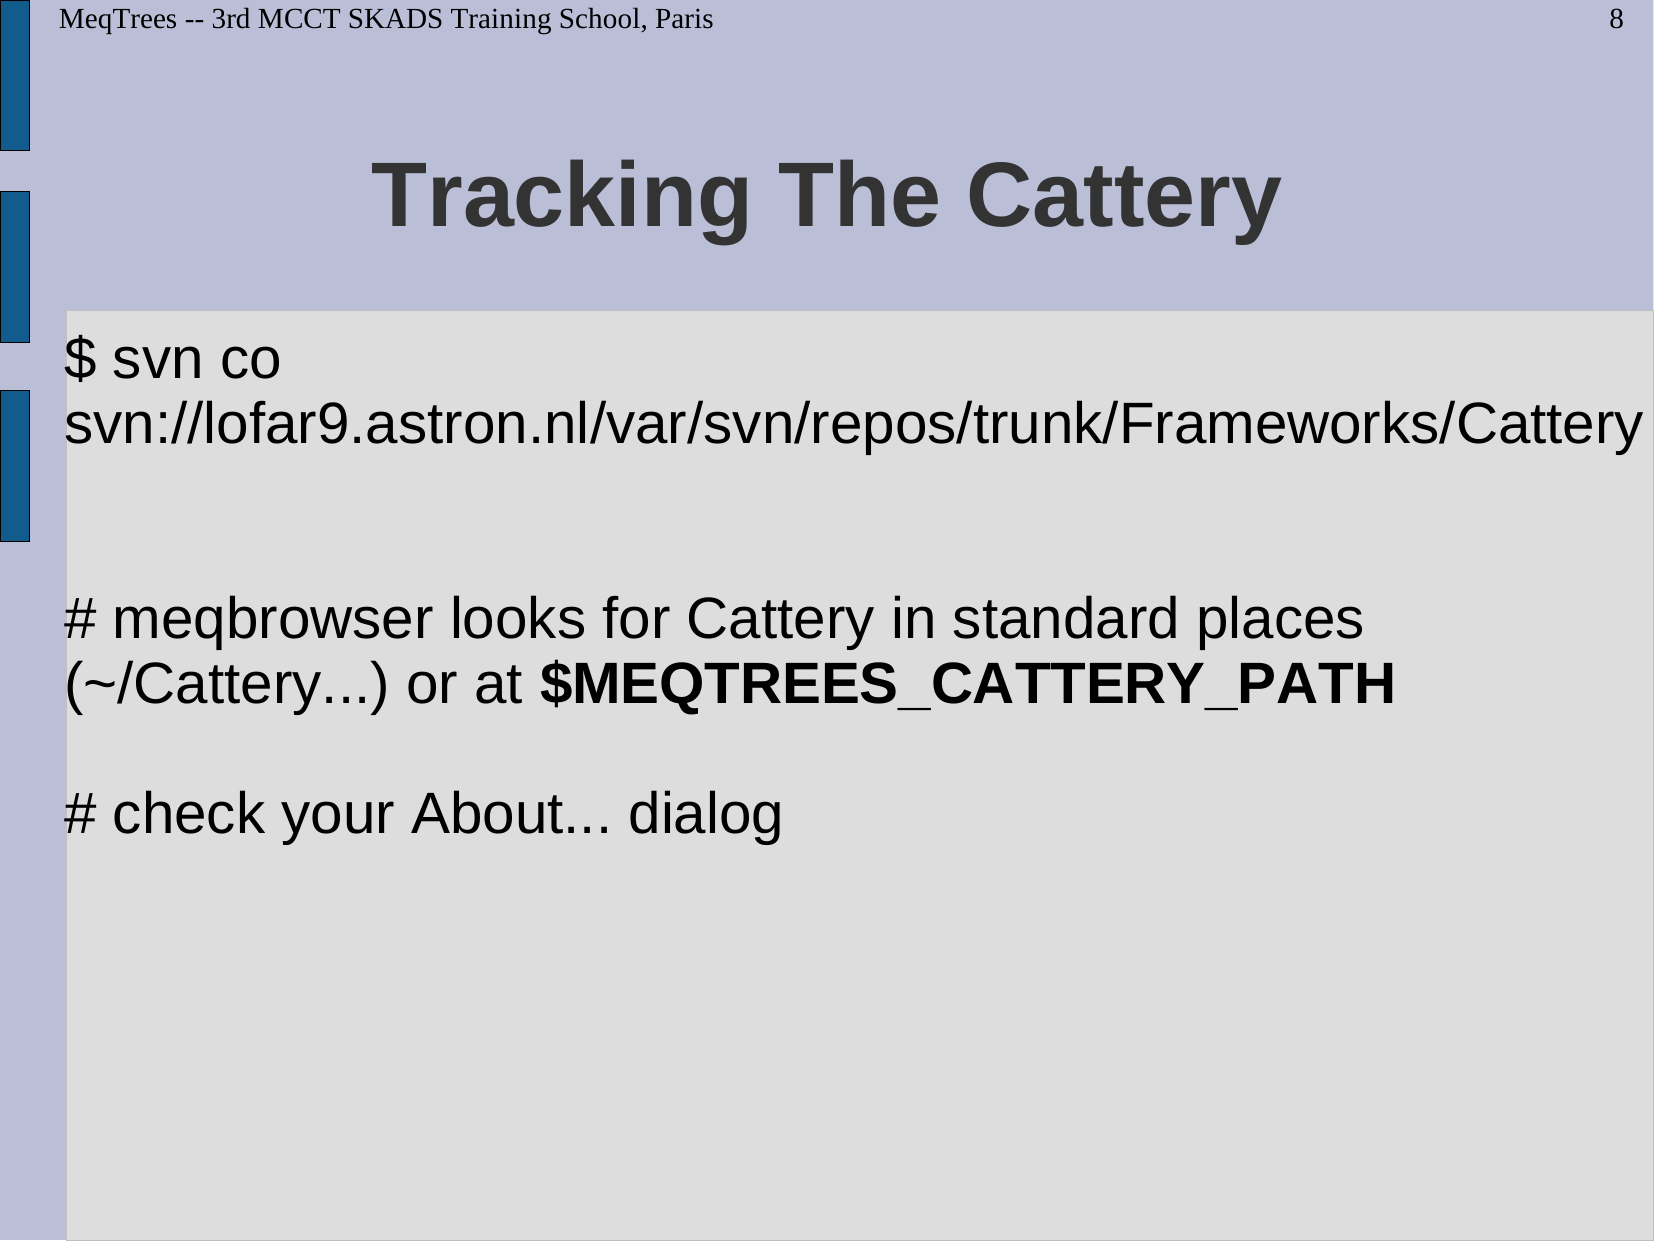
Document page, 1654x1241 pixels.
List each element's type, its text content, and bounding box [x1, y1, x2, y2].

title Tracking The Cattery [121, 98, 1534, 291]
list $ svn co svn://lofar9.astron.nl/var/svn/repos/trunk/Frameworks/Cattery # meqbrowser looks for Cattery in standard places (~/Cattery...) or at $MEQTREES_CATTERY_PATH # check your About... dialog [64, 325, 1654, 1130]
